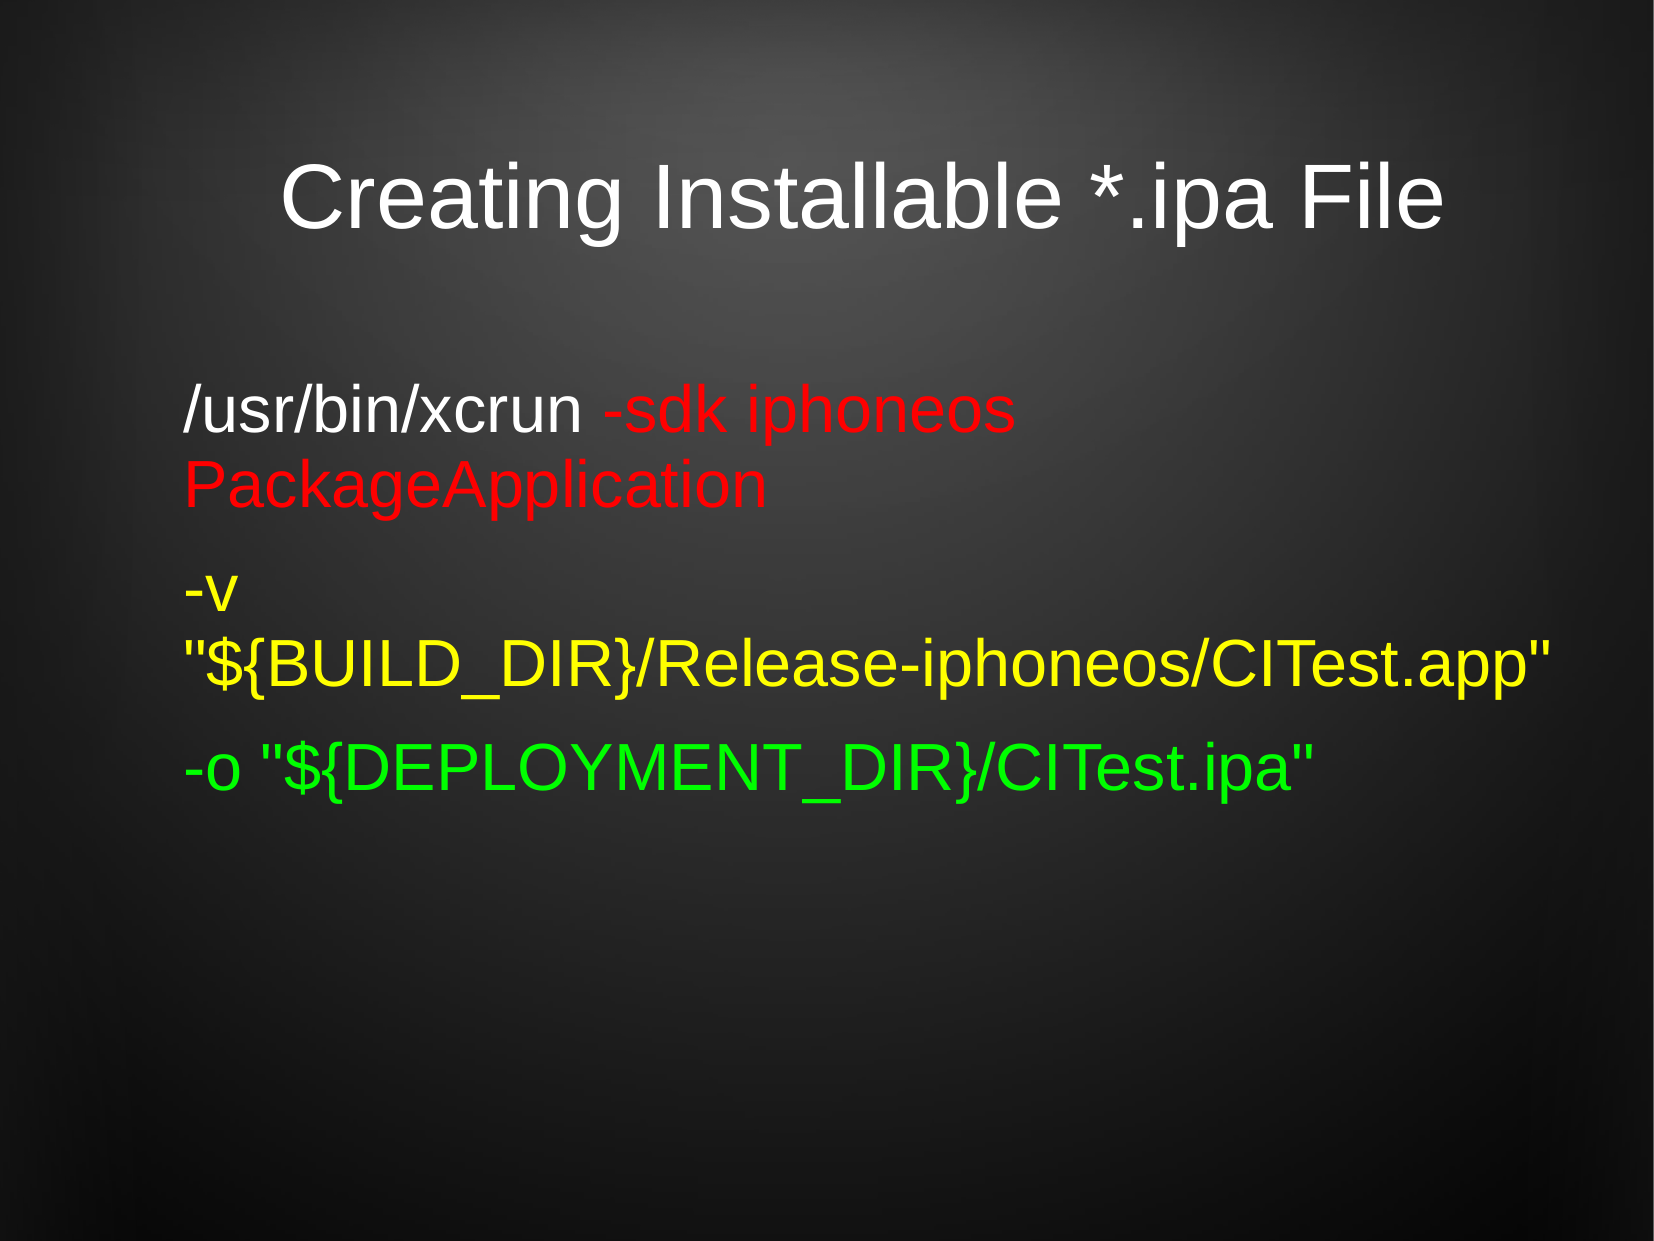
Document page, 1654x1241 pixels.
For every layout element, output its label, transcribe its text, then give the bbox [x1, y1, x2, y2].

list /usr/bin/xcrun -sdk iphoneos PackageApplication -v "${BUILD_DIR}/Release-iphoneos/CITest.app" -o "${DEPLOYMENT_DIR}/CITest.ipa" [112, 372, 1563, 1099]
picture [0, 0, 1654, 1241]
title Creating Installable *.ipa File [139, 110, 1589, 284]
